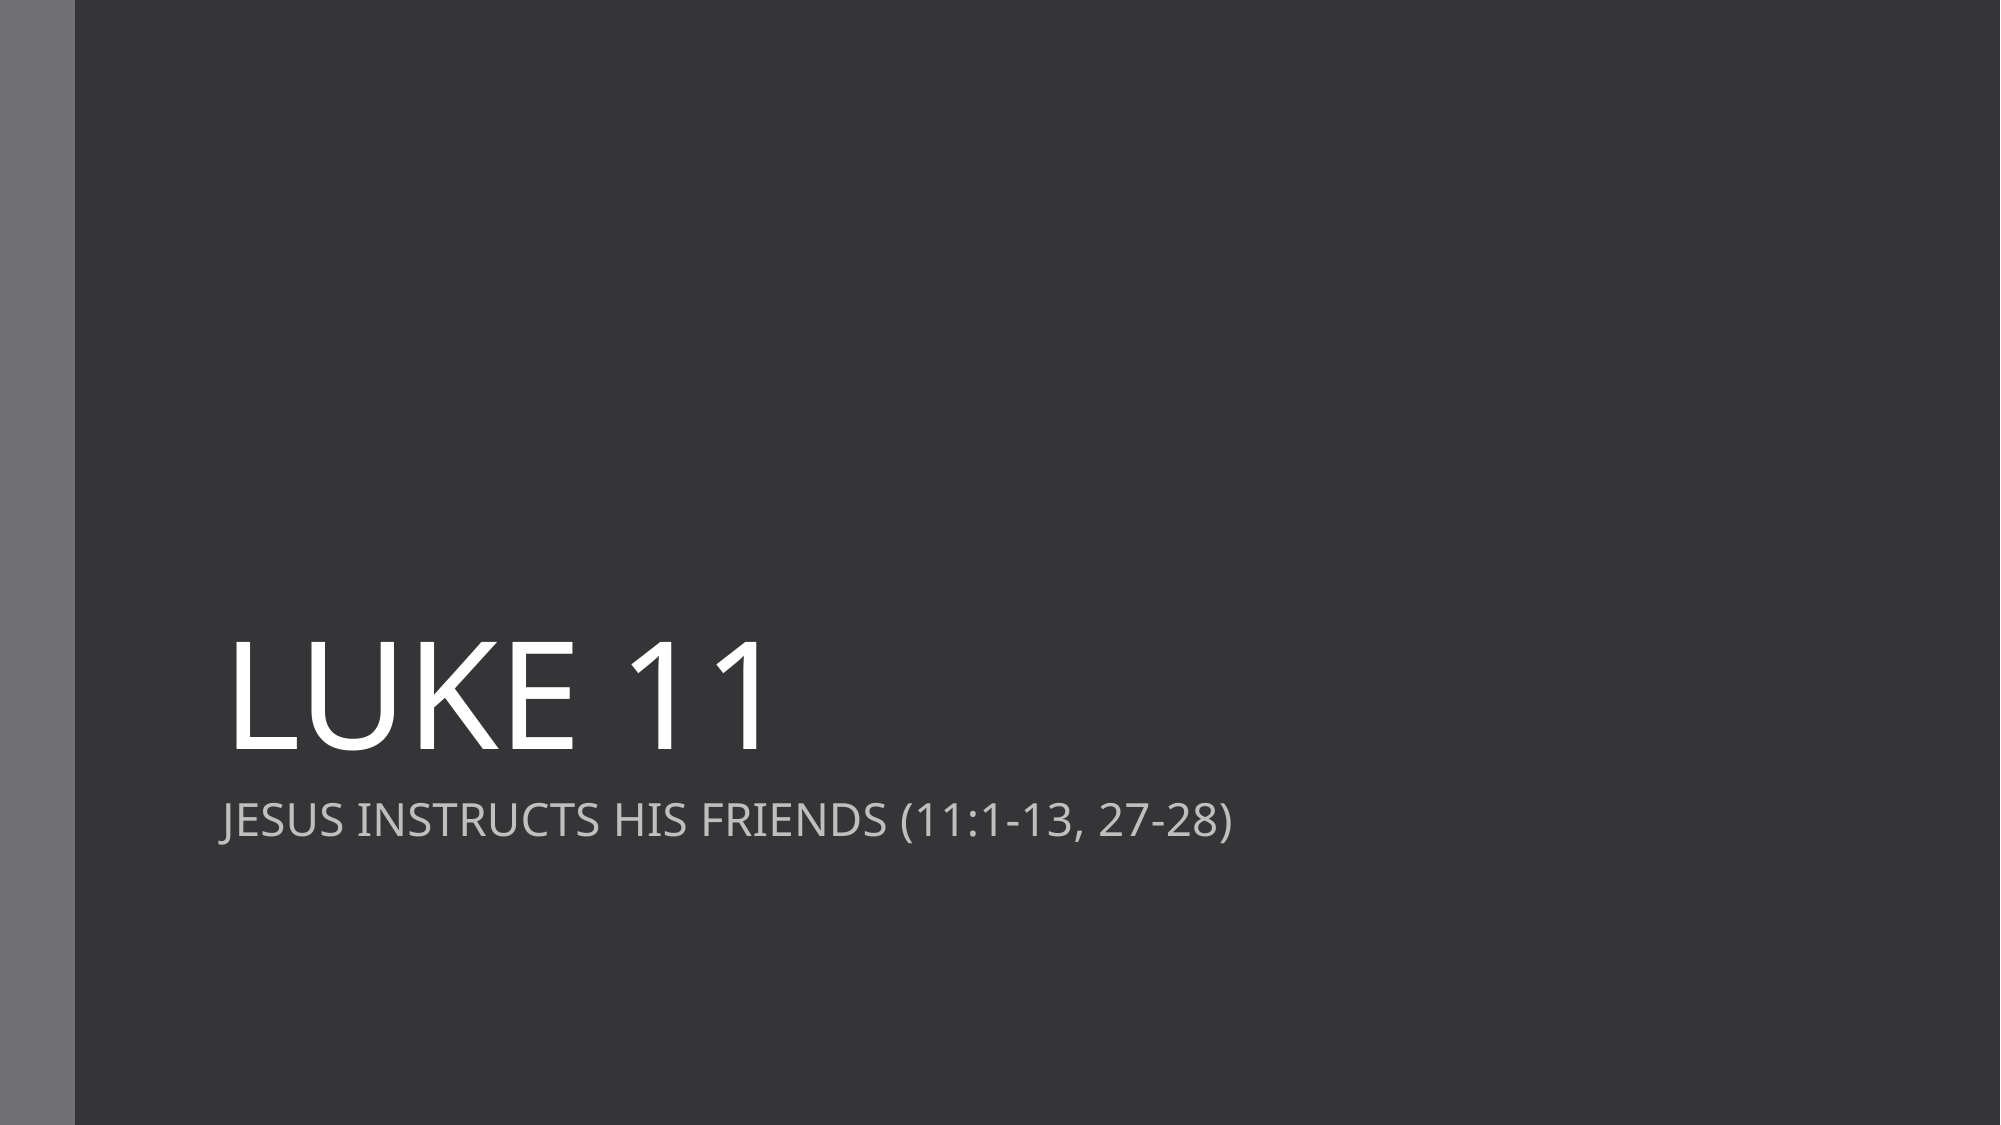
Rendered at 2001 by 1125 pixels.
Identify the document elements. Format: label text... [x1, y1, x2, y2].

subtitle JESUS INSTRUCTS HIS FRIENDS (11:1-13, 27-28) [206, 787, 1752, 1066]
title LUKE 11 [206, 124, 1752, 787]
